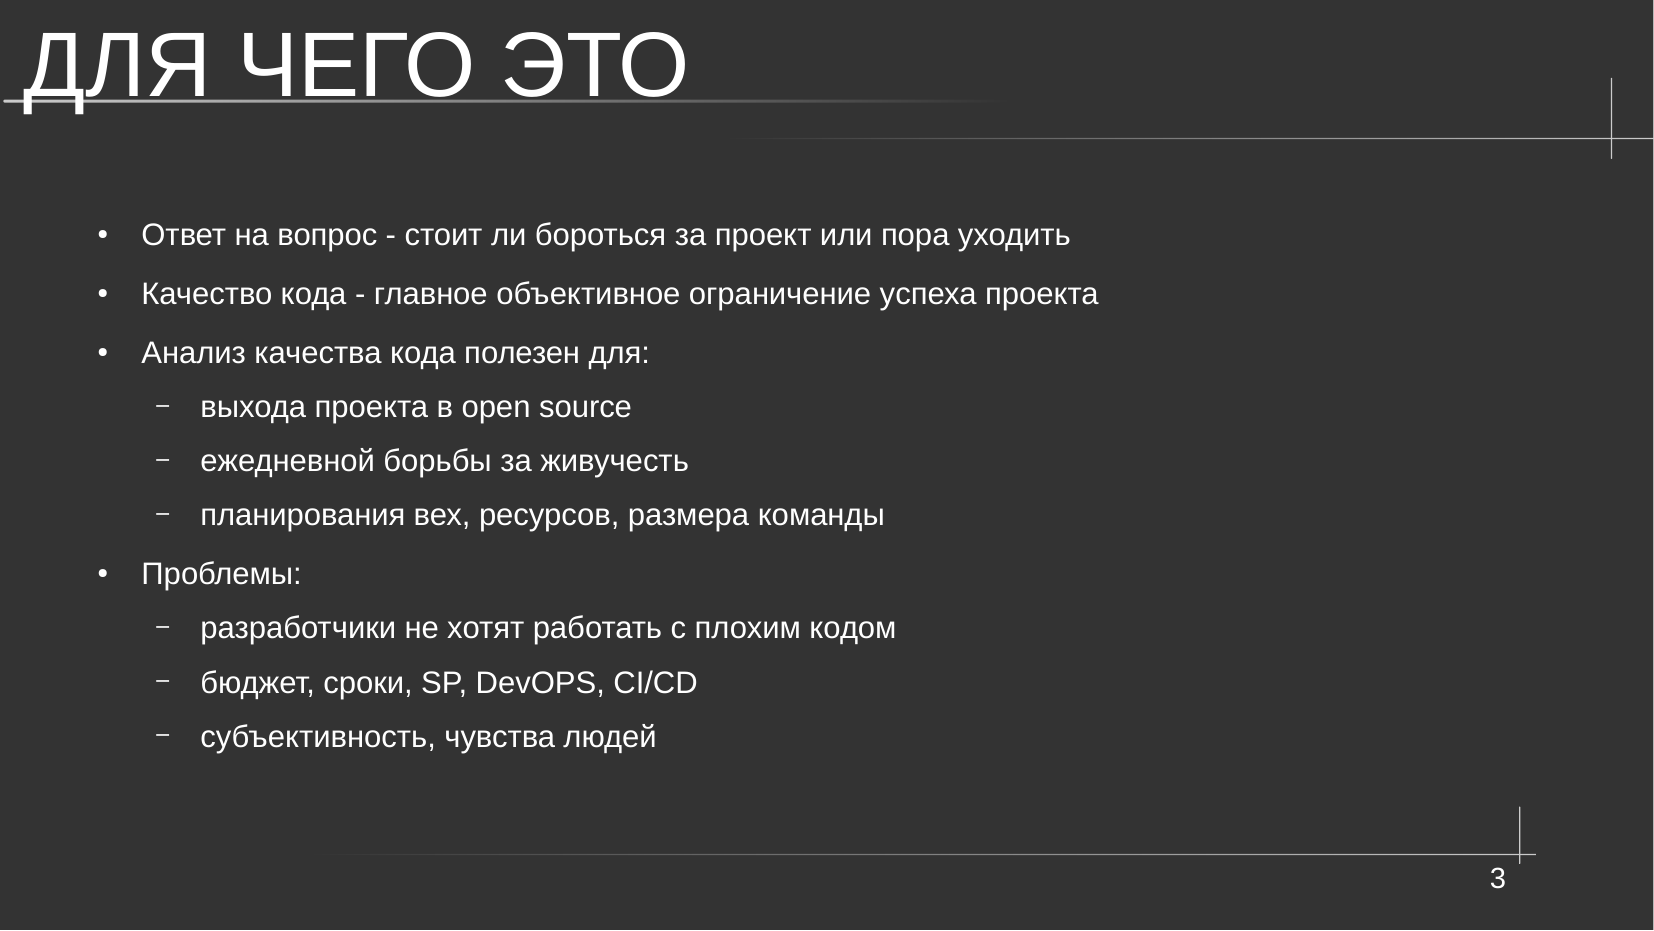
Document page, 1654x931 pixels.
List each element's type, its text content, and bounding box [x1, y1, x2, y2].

title ДЛЯ ЧЕГО ЭТО [23, 11, 1589, 119]
list Ответ на вопрос - стоит ли бороться за проект или пора уходить Качество кода - главное объективное ограничение успеха проекта Анализ качества кода полезен для: выхода проекта в open source ежедневной борьбы за живучесть планирования вех, ресурсов, размера команды Проблемы: разработчики не хотят работать с плохим кодом бюджет, сроки, SP, DevOPS, CI/CD субъективность, чувства людей [82, 217, 1571, 758]
